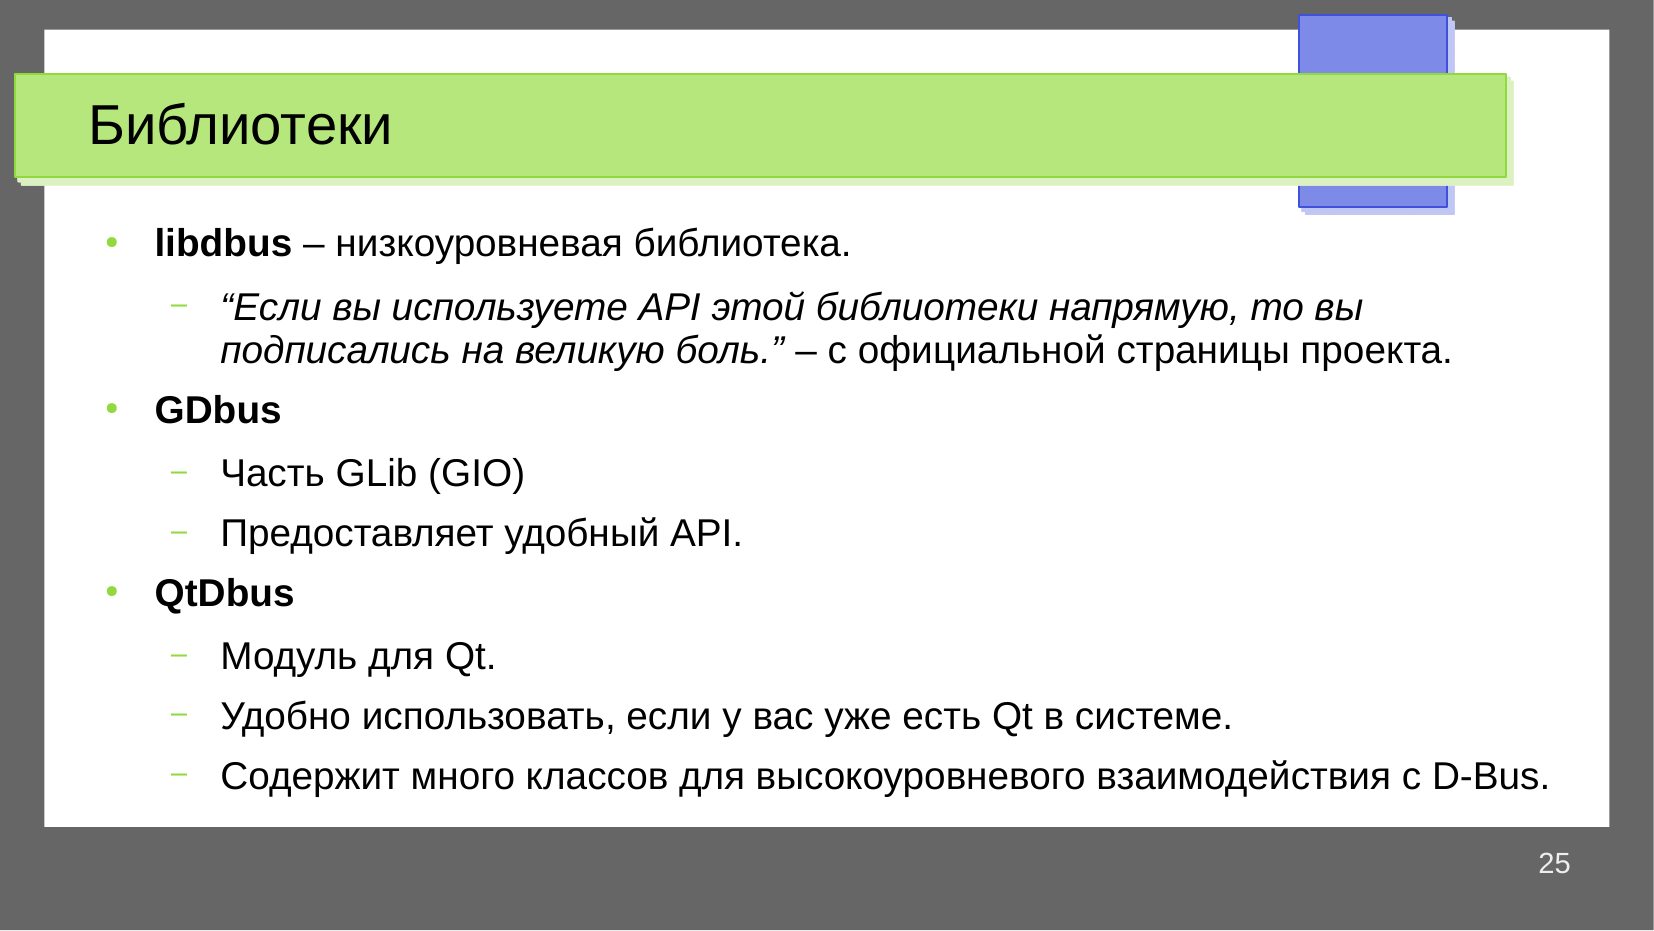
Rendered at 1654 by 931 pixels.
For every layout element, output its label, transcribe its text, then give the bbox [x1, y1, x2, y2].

list libdbus – низкоуровневая библиотека. “Если вы используете API этой библиотеки напрямую, то вы подписались на великую боль.” – с официальной страницы проекта. GDbus Часть GLib (GIO) Предоставляет удобный API. QtDbus Модуль для Qt. Удобно использовать, если у вас уже есть Qt в системе. Содержит много классов для высокоуровневого взаимодействия с D-Bus. [88, 221, 1565, 813]
title Библиотеки [88, 73, 1506, 178]
